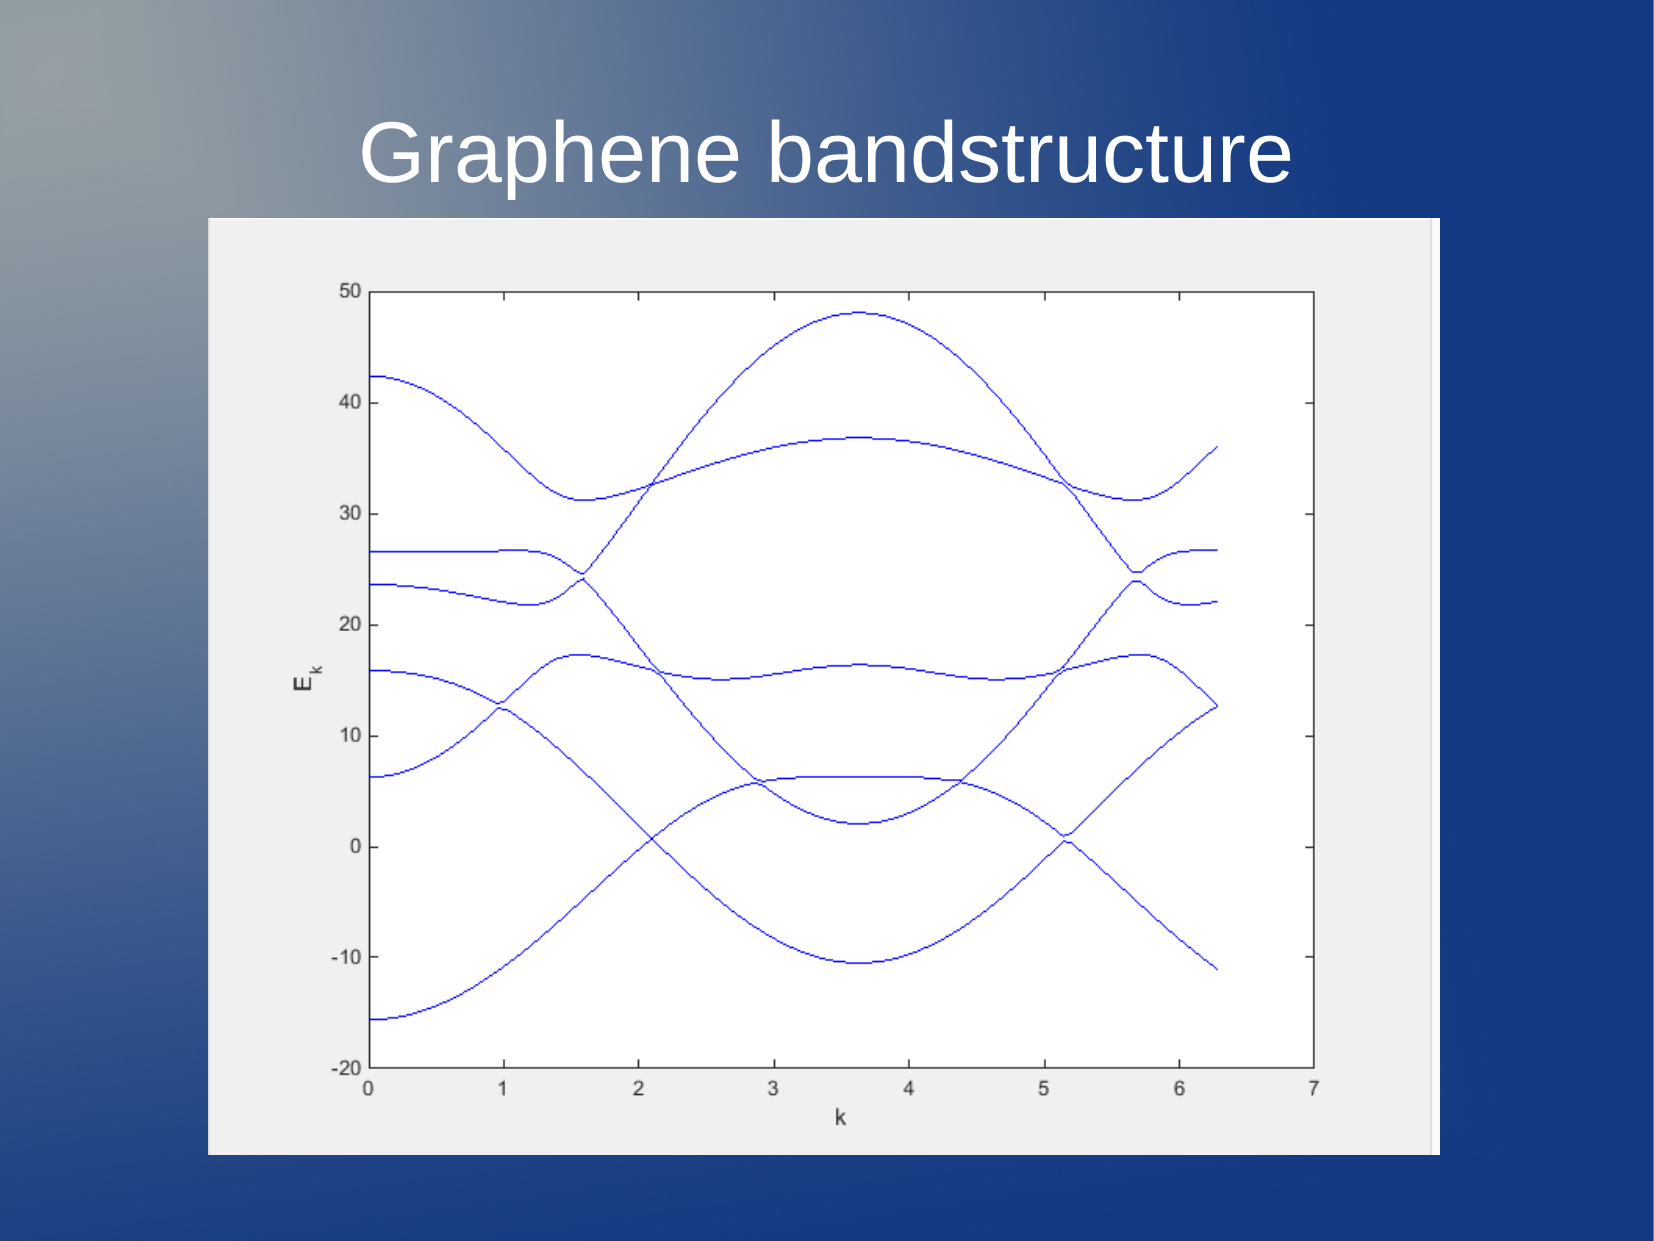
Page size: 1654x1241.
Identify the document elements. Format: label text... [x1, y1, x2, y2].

picture [0, 0, 1654, 1241]
title Graphene bandstructure [82, 49, 1571, 257]
